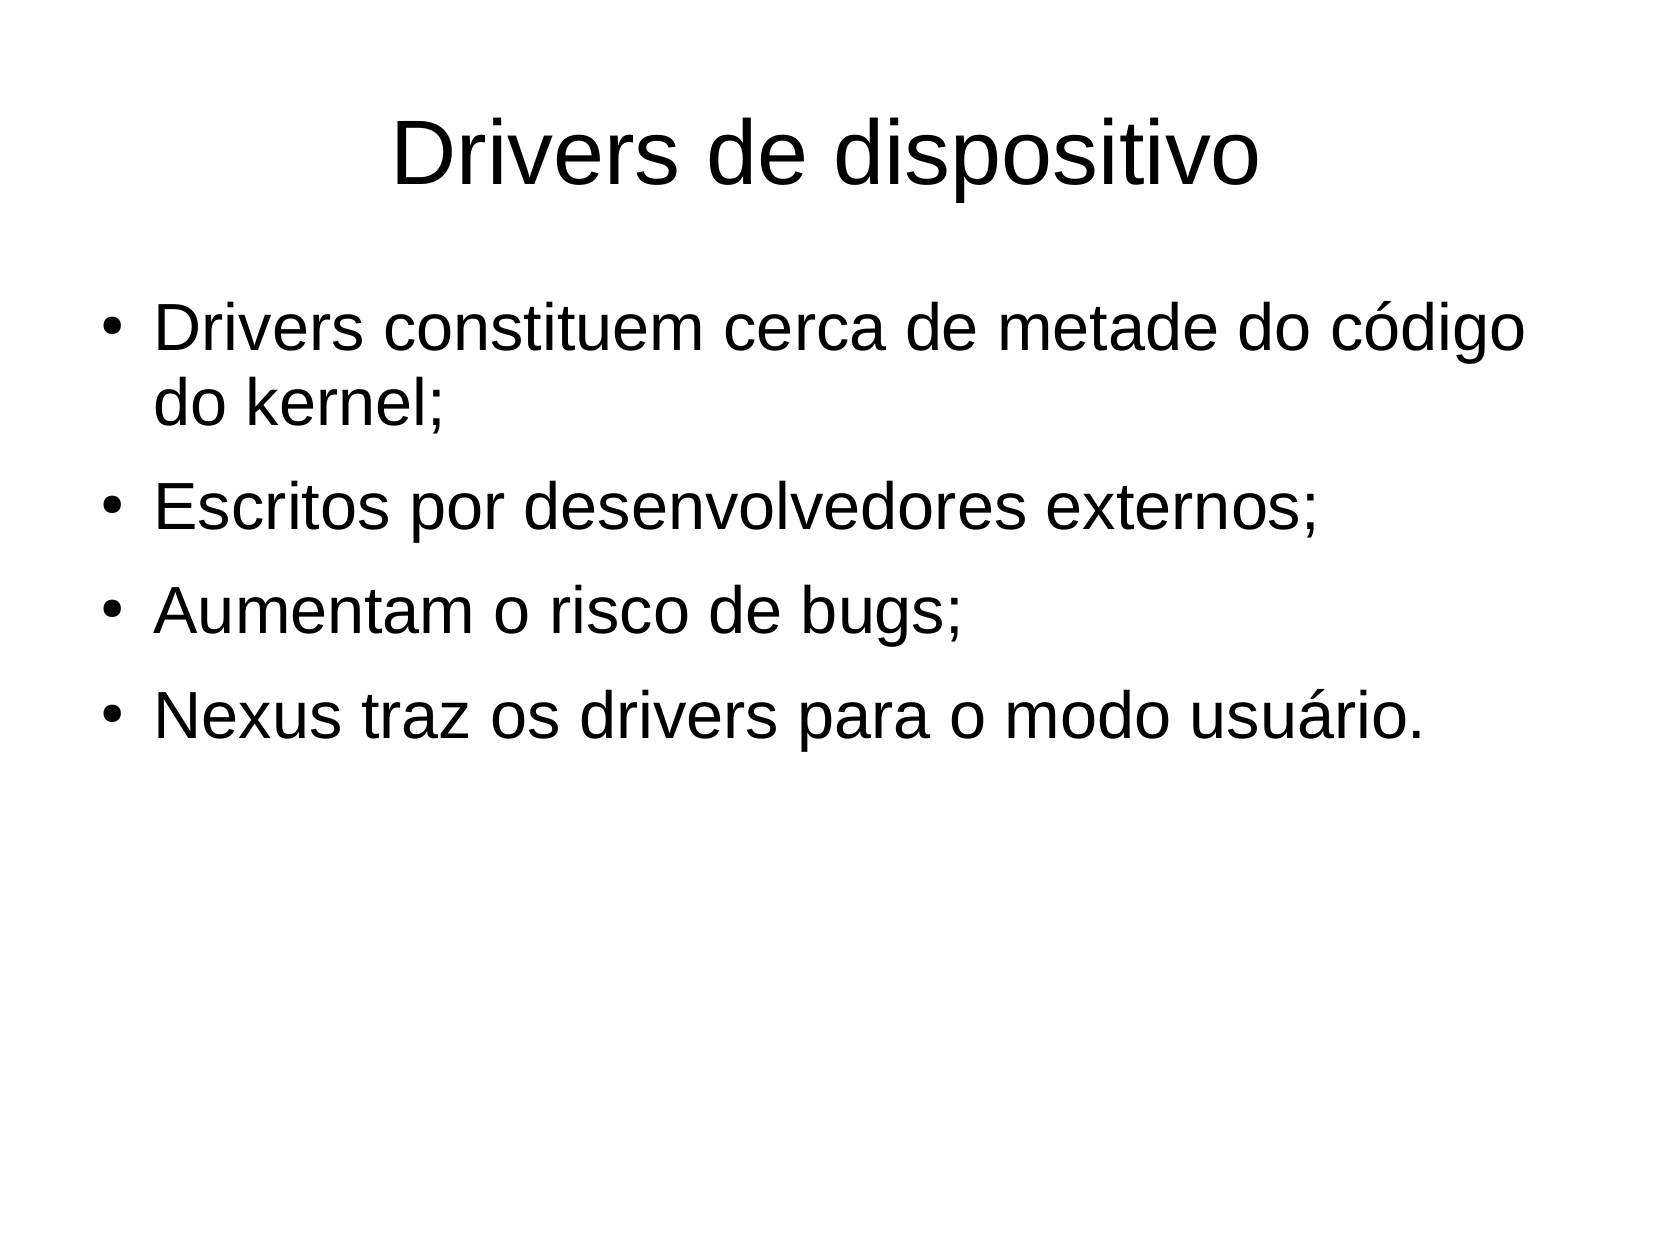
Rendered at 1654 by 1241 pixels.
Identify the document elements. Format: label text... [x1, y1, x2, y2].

title Drivers de dispositivo [82, 49, 1571, 257]
list Drivers constituem cerca de metade do código do kernel; Escritos por desenvolvedores externos; Aumentam o risco de bugs; Nexus traz os drivers para o modo usuário. [82, 290, 1571, 1109]
